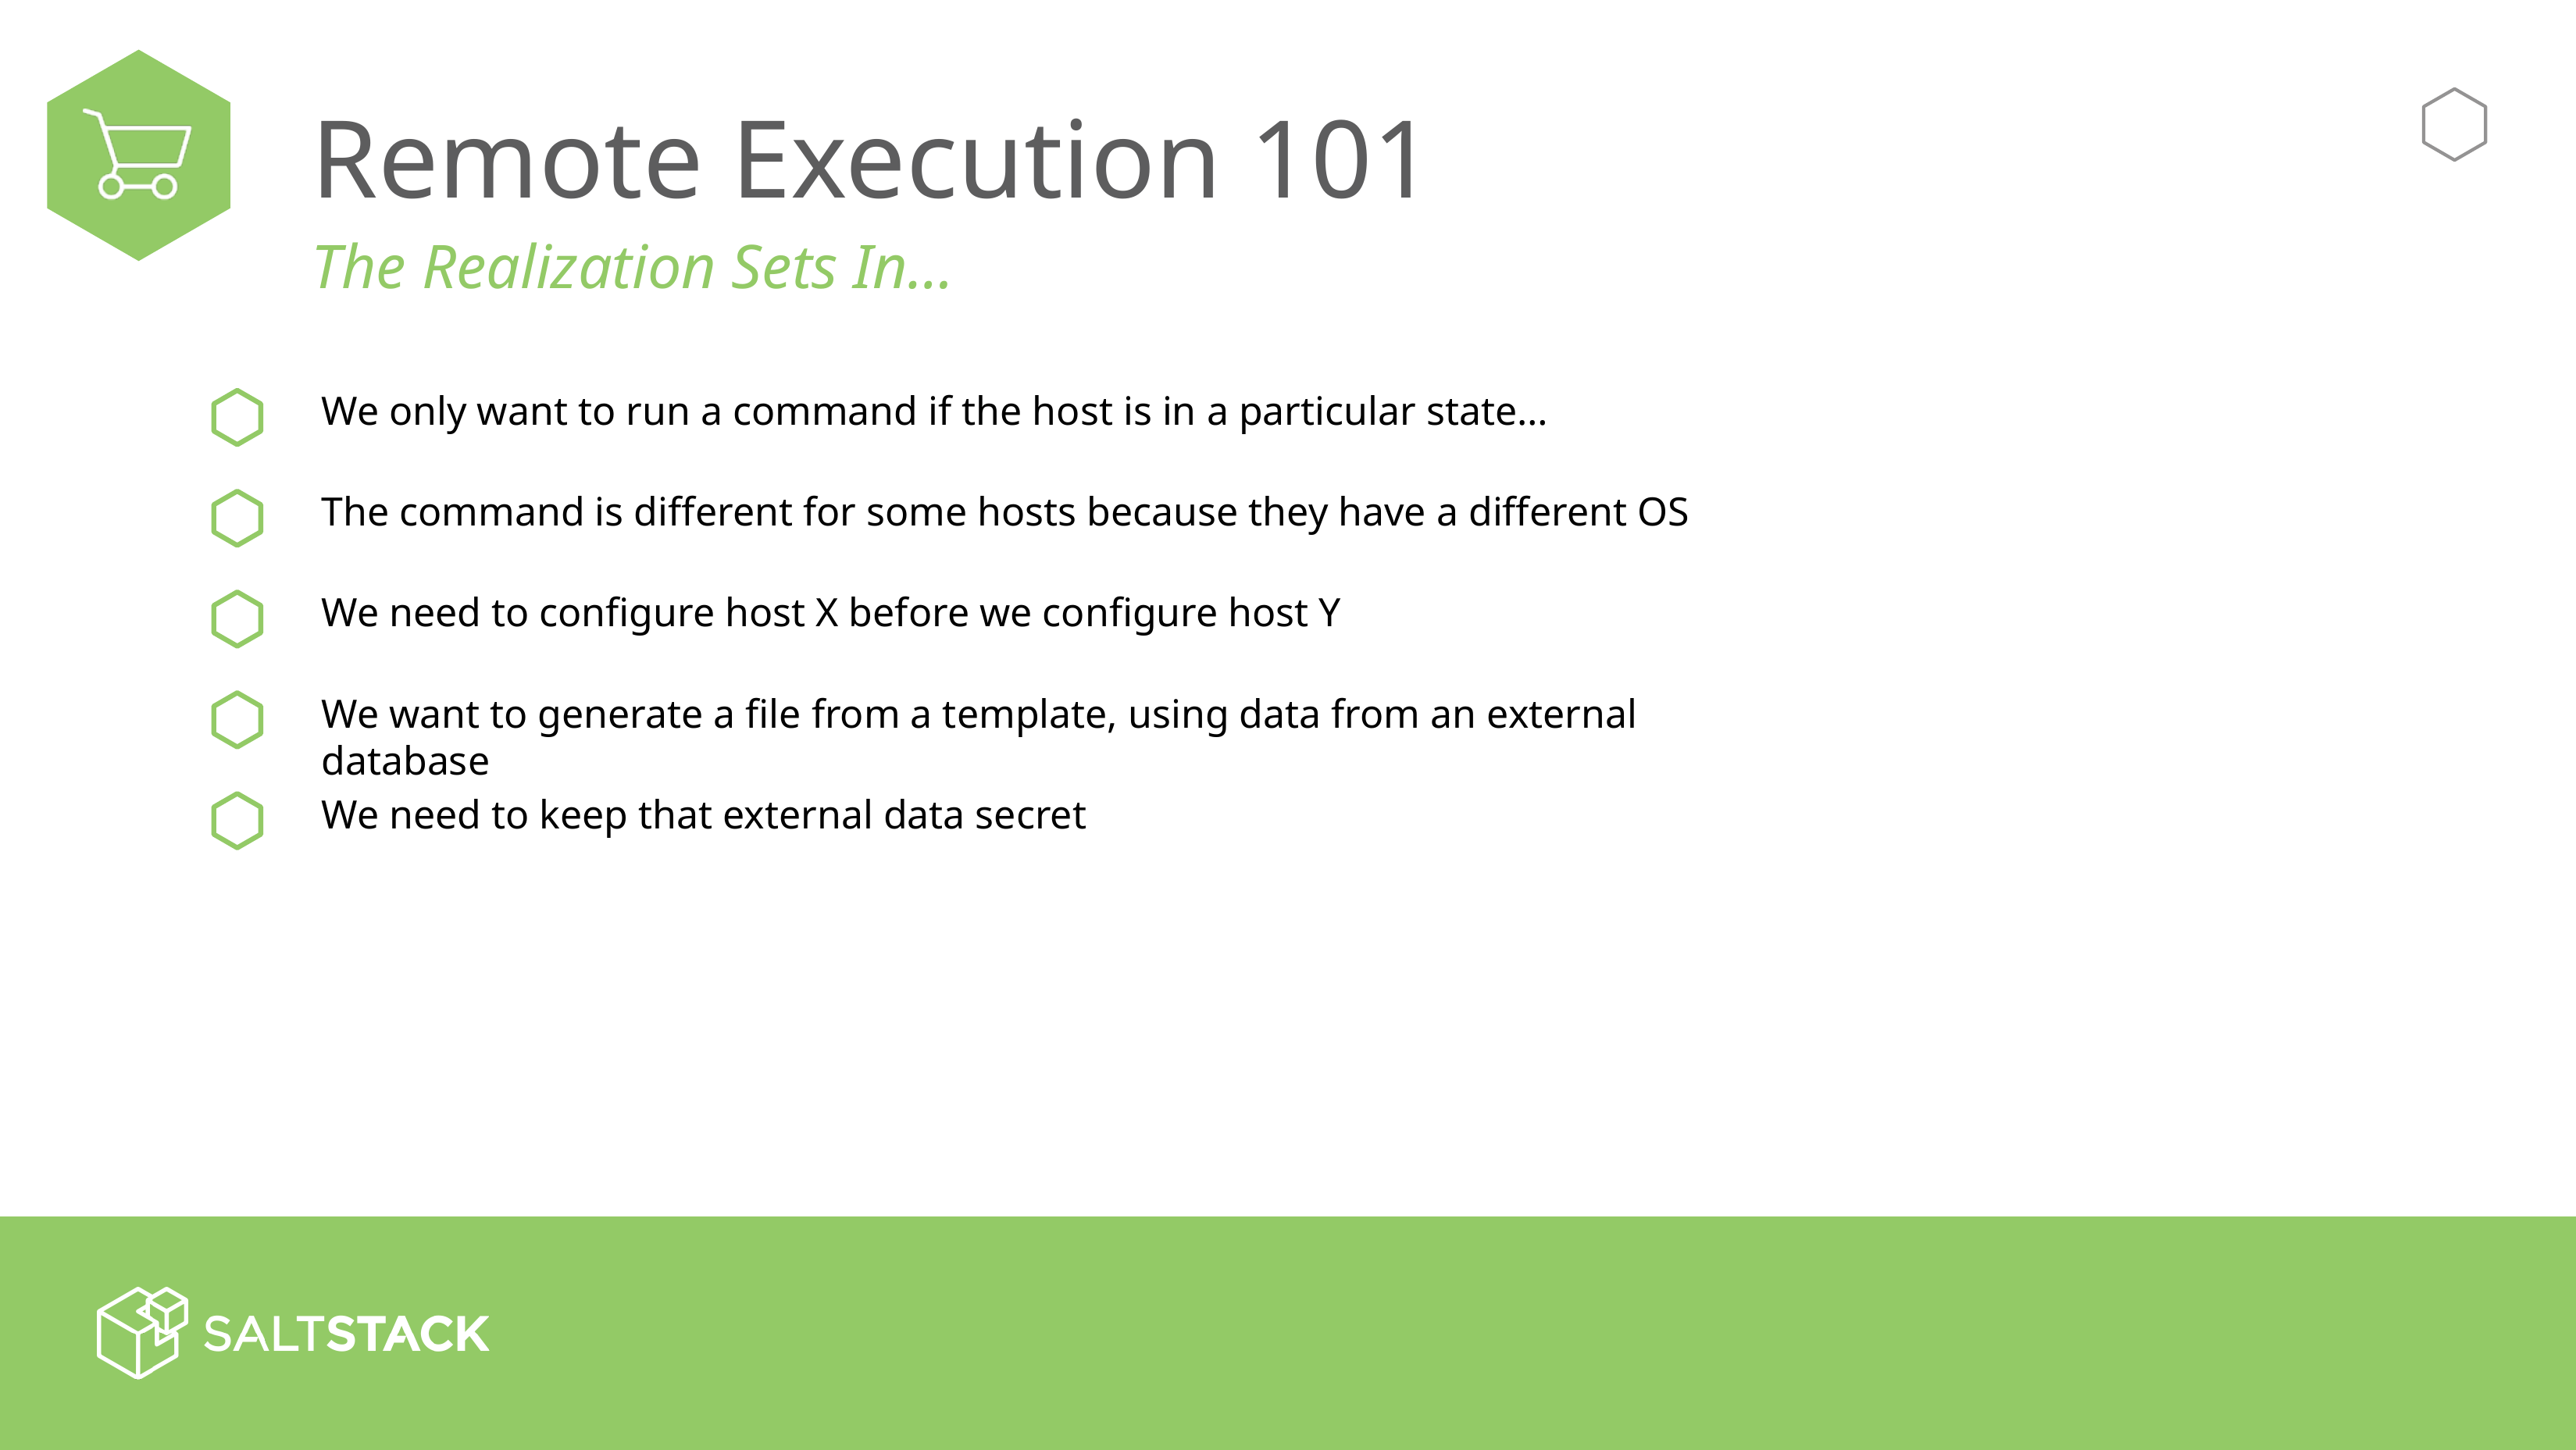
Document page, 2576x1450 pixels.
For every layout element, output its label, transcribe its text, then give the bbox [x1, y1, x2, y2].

text_box We want to generate a file from a template, using data from an external database [321, 688, 1751, 761]
picture [97, 1287, 490, 1380]
text_box We need to keep that external data secret [321, 789, 1751, 861]
text_box The command is different for some hosts because they have a different OS [321, 486, 1751, 559]
picture [83, 109, 193, 201]
text_box Remote Execution 101 [311, 91, 2229, 220]
text_box [0, 1216, 2576, 1450]
text_box We need to configure host X before we configure host Y [321, 587, 1751, 660]
text_box We only want to run a command if the host is in a particular state… [321, 386, 1751, 458]
text_box [47, 49, 230, 262]
text_box The Realization Sets In… [312, 228, 2395, 301]
